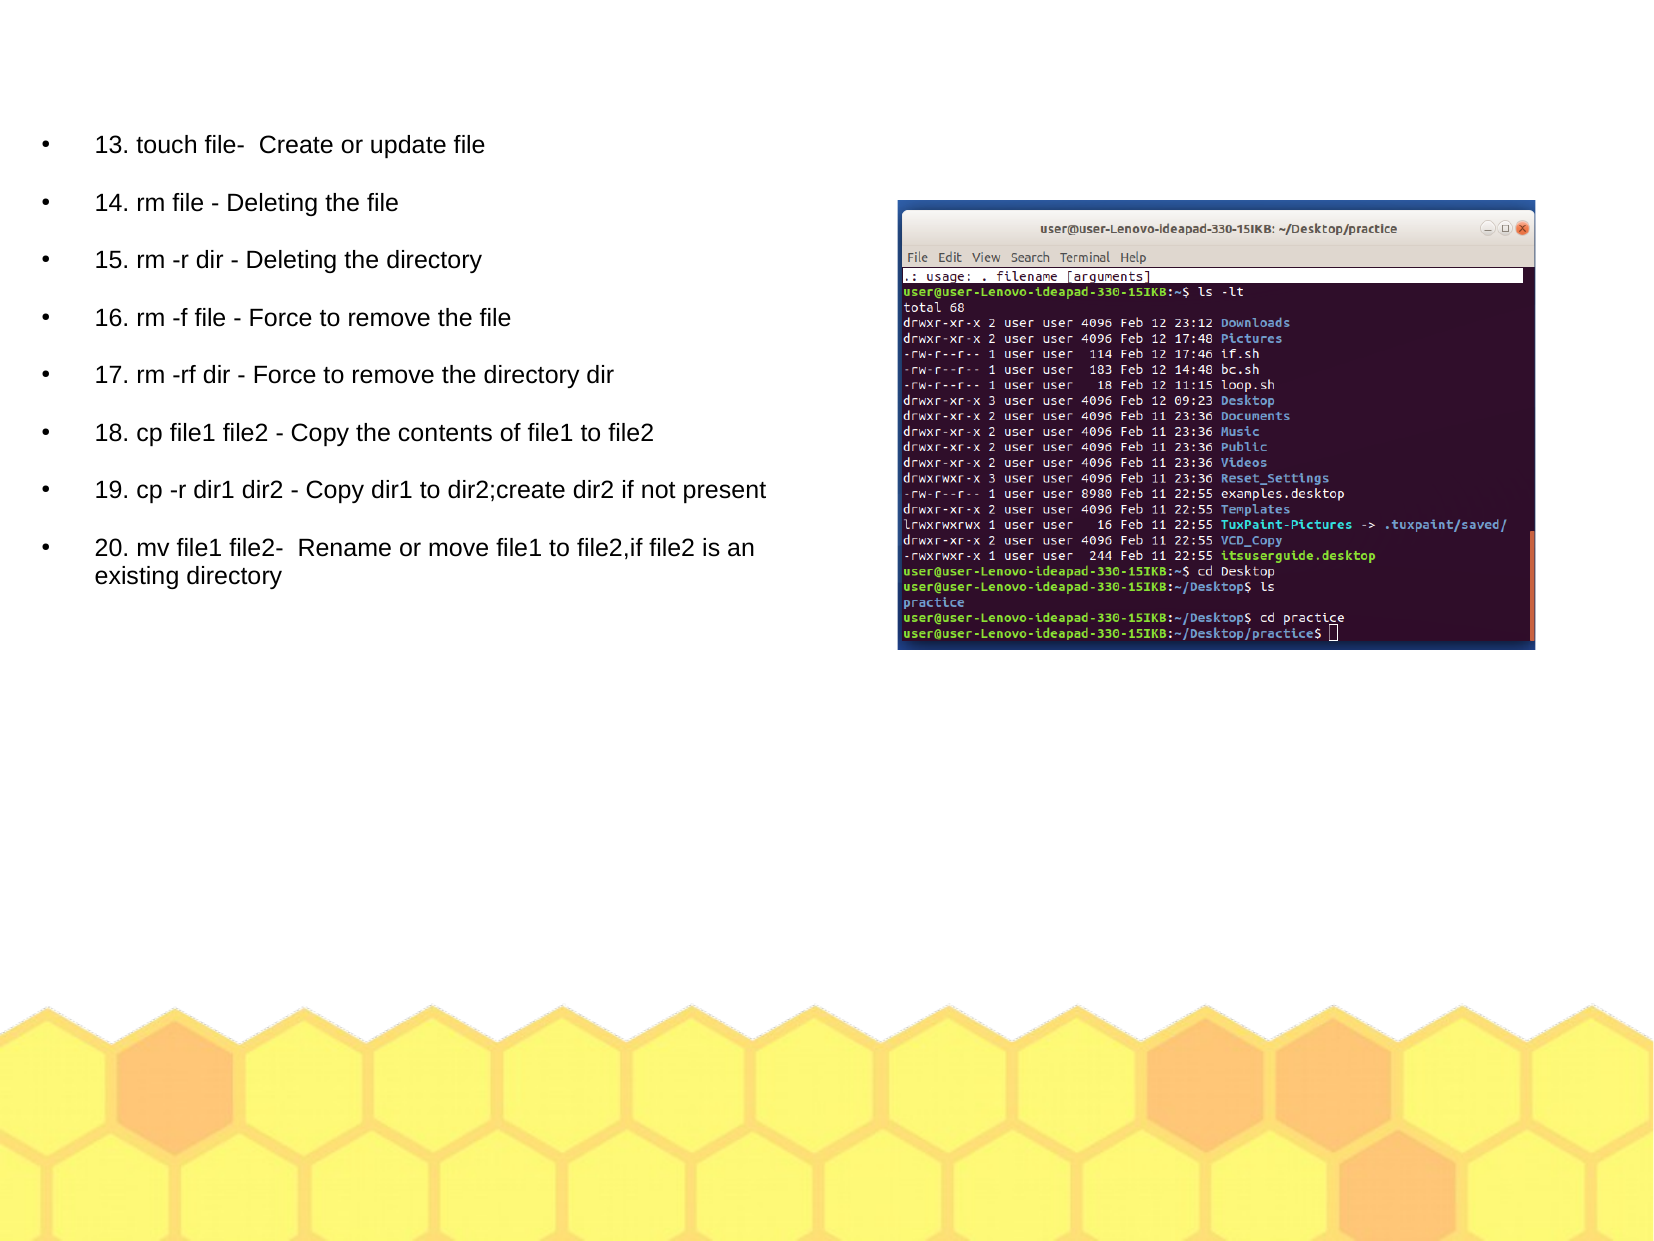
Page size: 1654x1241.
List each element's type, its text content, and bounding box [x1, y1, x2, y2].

picture [897, 200, 1536, 650]
list 13. touch file- Create or update file 14. rm file - Deleting the file 15. rm -r dir - Deleting the directory 16. rm -f file - Force to remove the file 17. rm -rf dir - Force to remove the directory dir 18. cp file1 file2 - Copy the contents of file1 to file2 19. cp -r dir1 dir2 - Copy dir1 to dir2;create dir2 if not present 20. mv file1 file2- Rename or move file1 to file2,if file2 is an existing directory [23, 131, 780, 1111]
picture [0, 1001, 1654, 1241]
